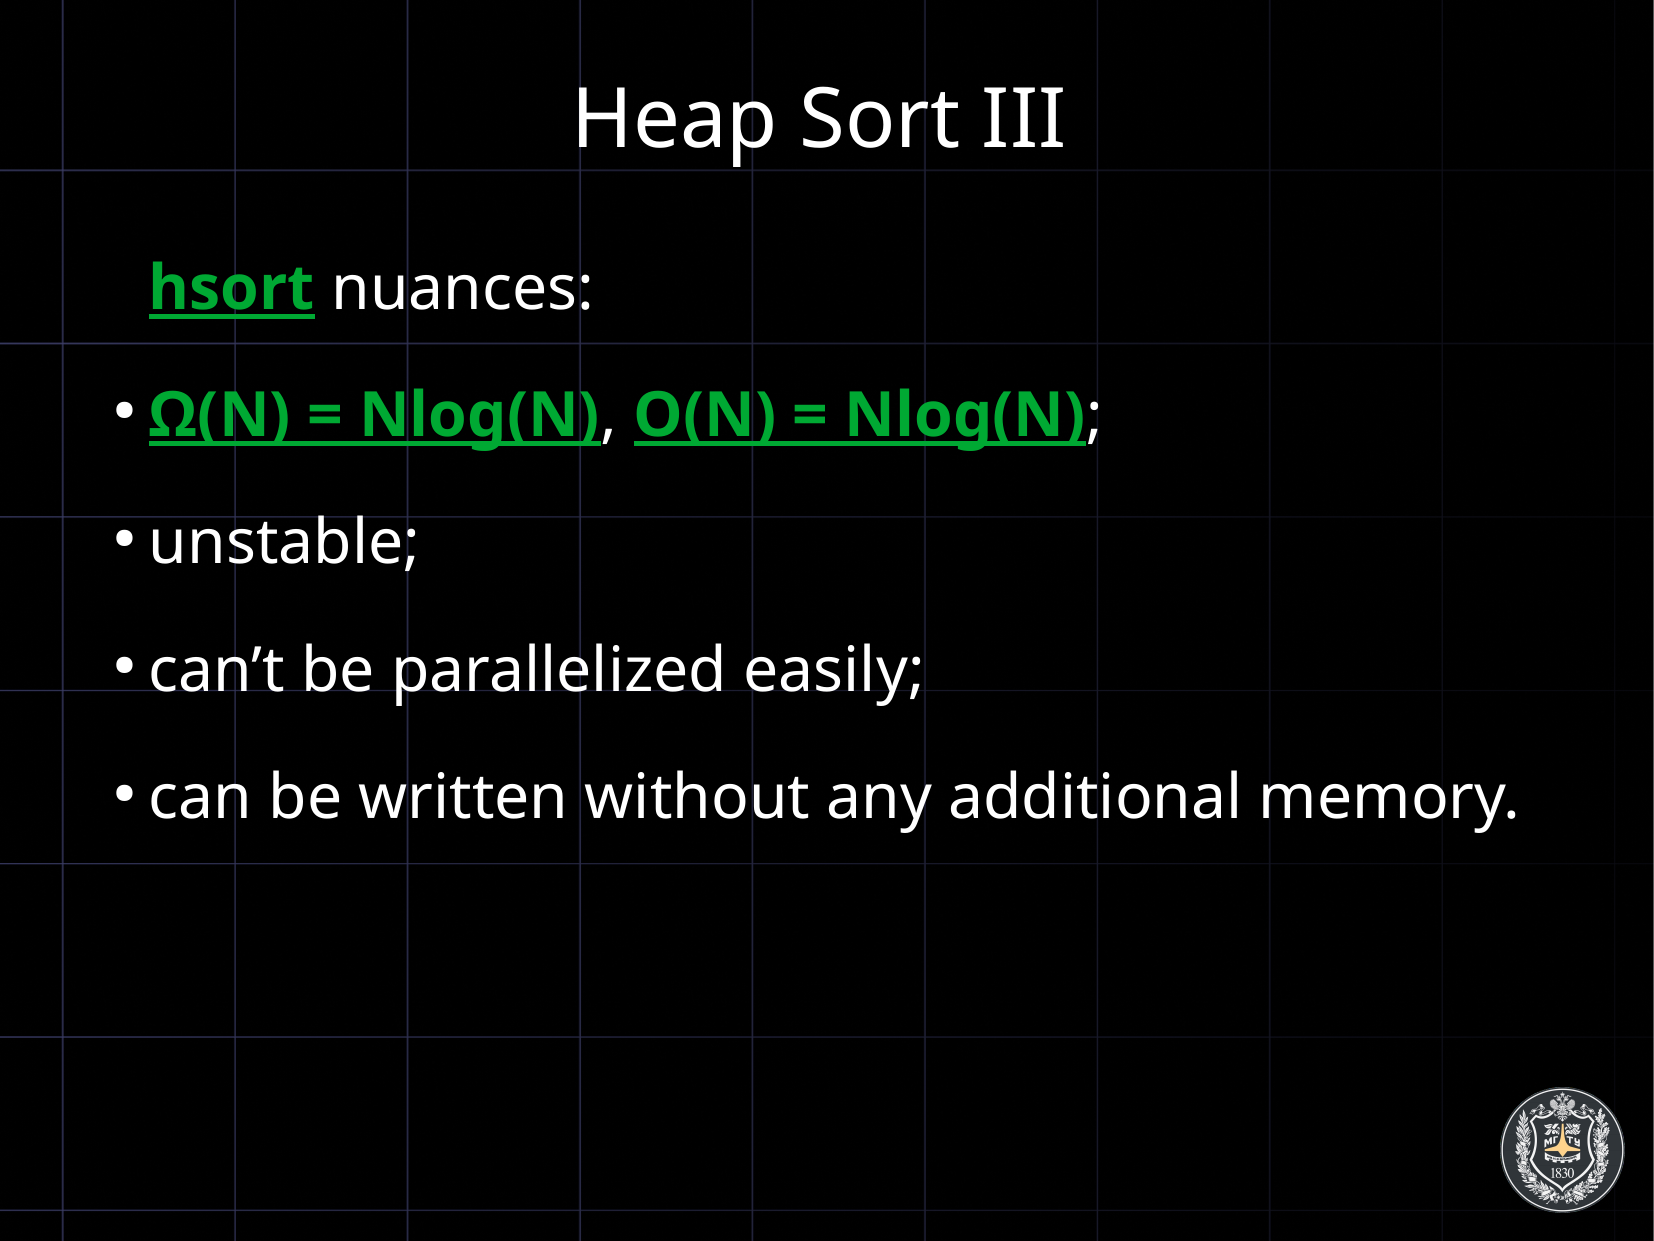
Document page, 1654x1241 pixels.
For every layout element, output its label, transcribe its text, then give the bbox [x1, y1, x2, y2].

picture [0, 0, 1654, 1241]
text_box hsort nuances: Ω(N) = Nlog(N), O(N) = Nlog(N); unstable; can’t be parallelized easily; can be written without any additional memory. [63, 192, 1564, 1145]
title Heap Sort III [75, 37, 1564, 192]
